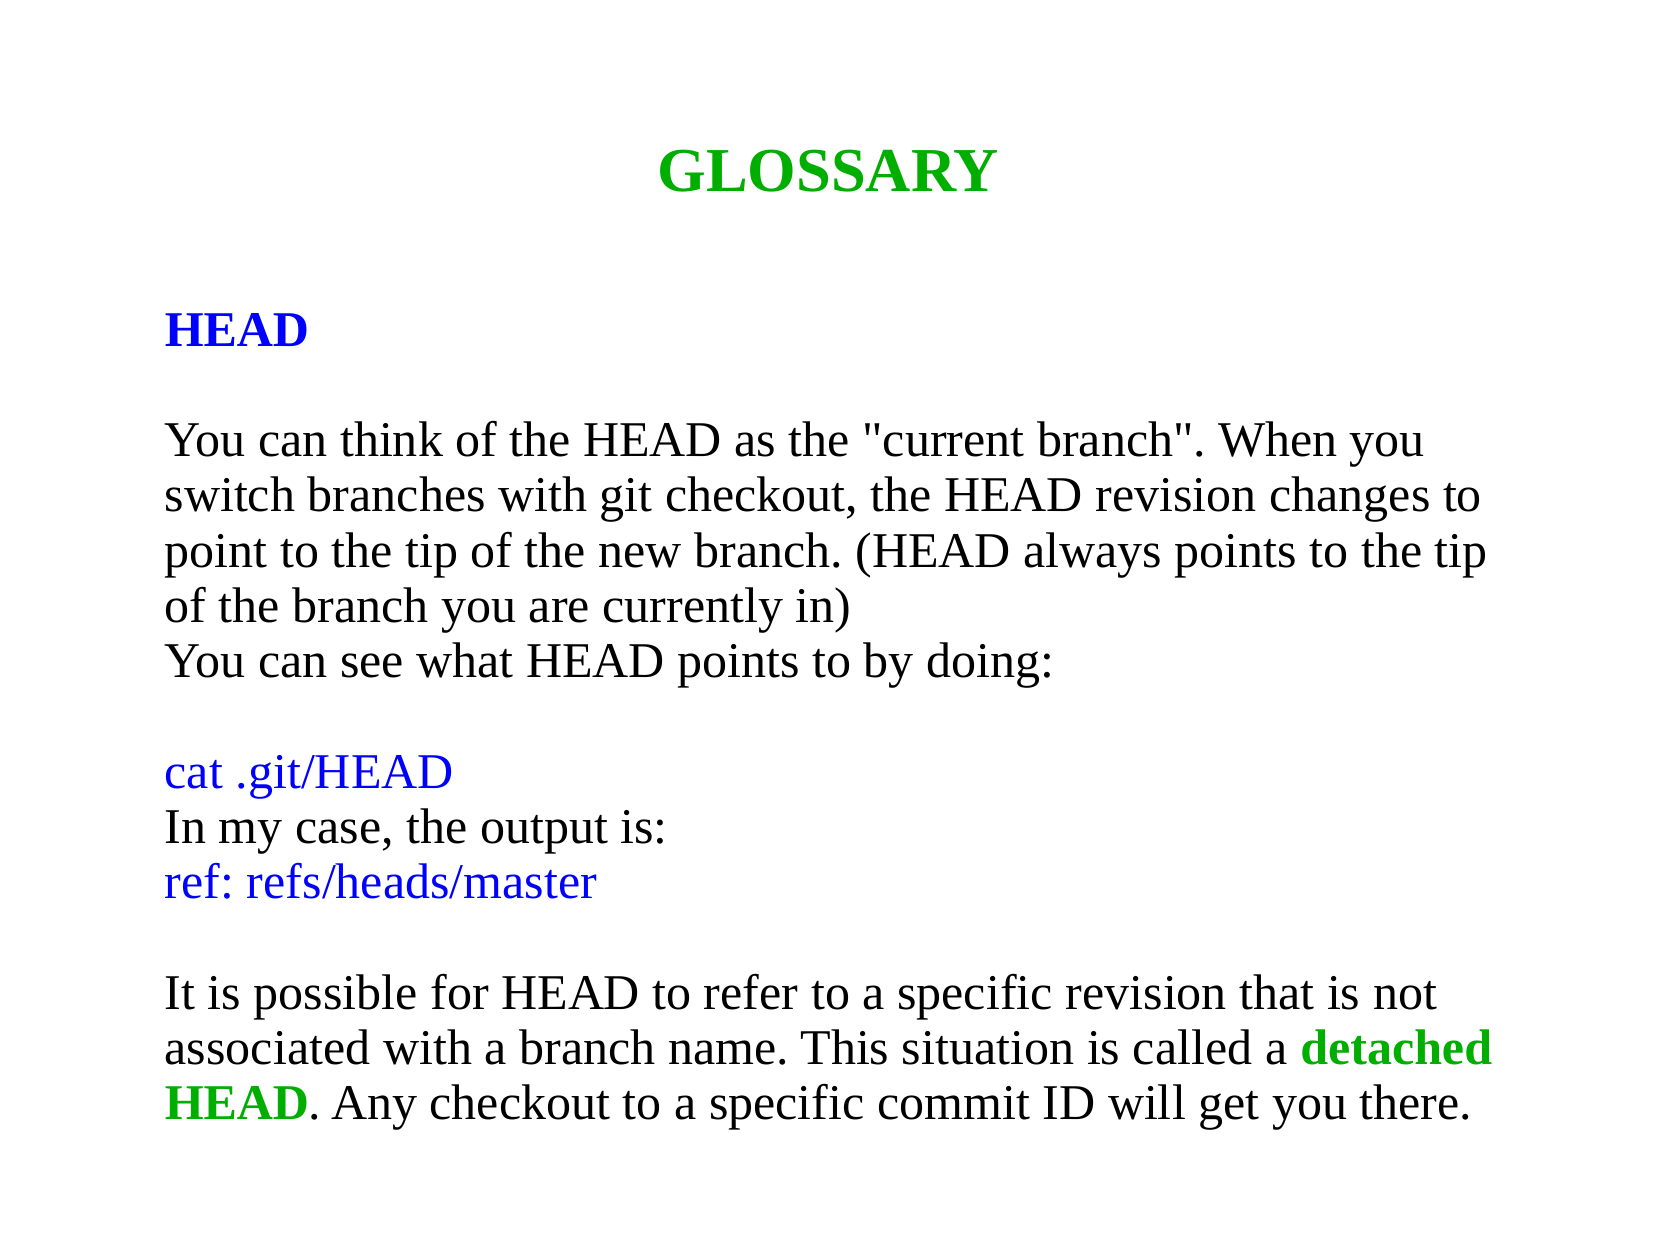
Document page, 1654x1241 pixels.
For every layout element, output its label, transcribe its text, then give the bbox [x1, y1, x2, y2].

text_box GLOSSARY HEAD You can think of the HEAD as the "current branch". When you switch branches with git checkout, the HEAD revision changes to point to the tip of the new branch. (HEAD always points to the tip of the branch you are currently in) You can see what HEAD points to by doing: cat .git/HEAD In my case, the output is: ref: refs/heads/master It is possible for HEAD to refer to a specific revision that is not associated with a branch name. This situation is called a detached HEAD. Any checkout to a specific commit ID will get you there. [150, 45, 1516, 1203]
